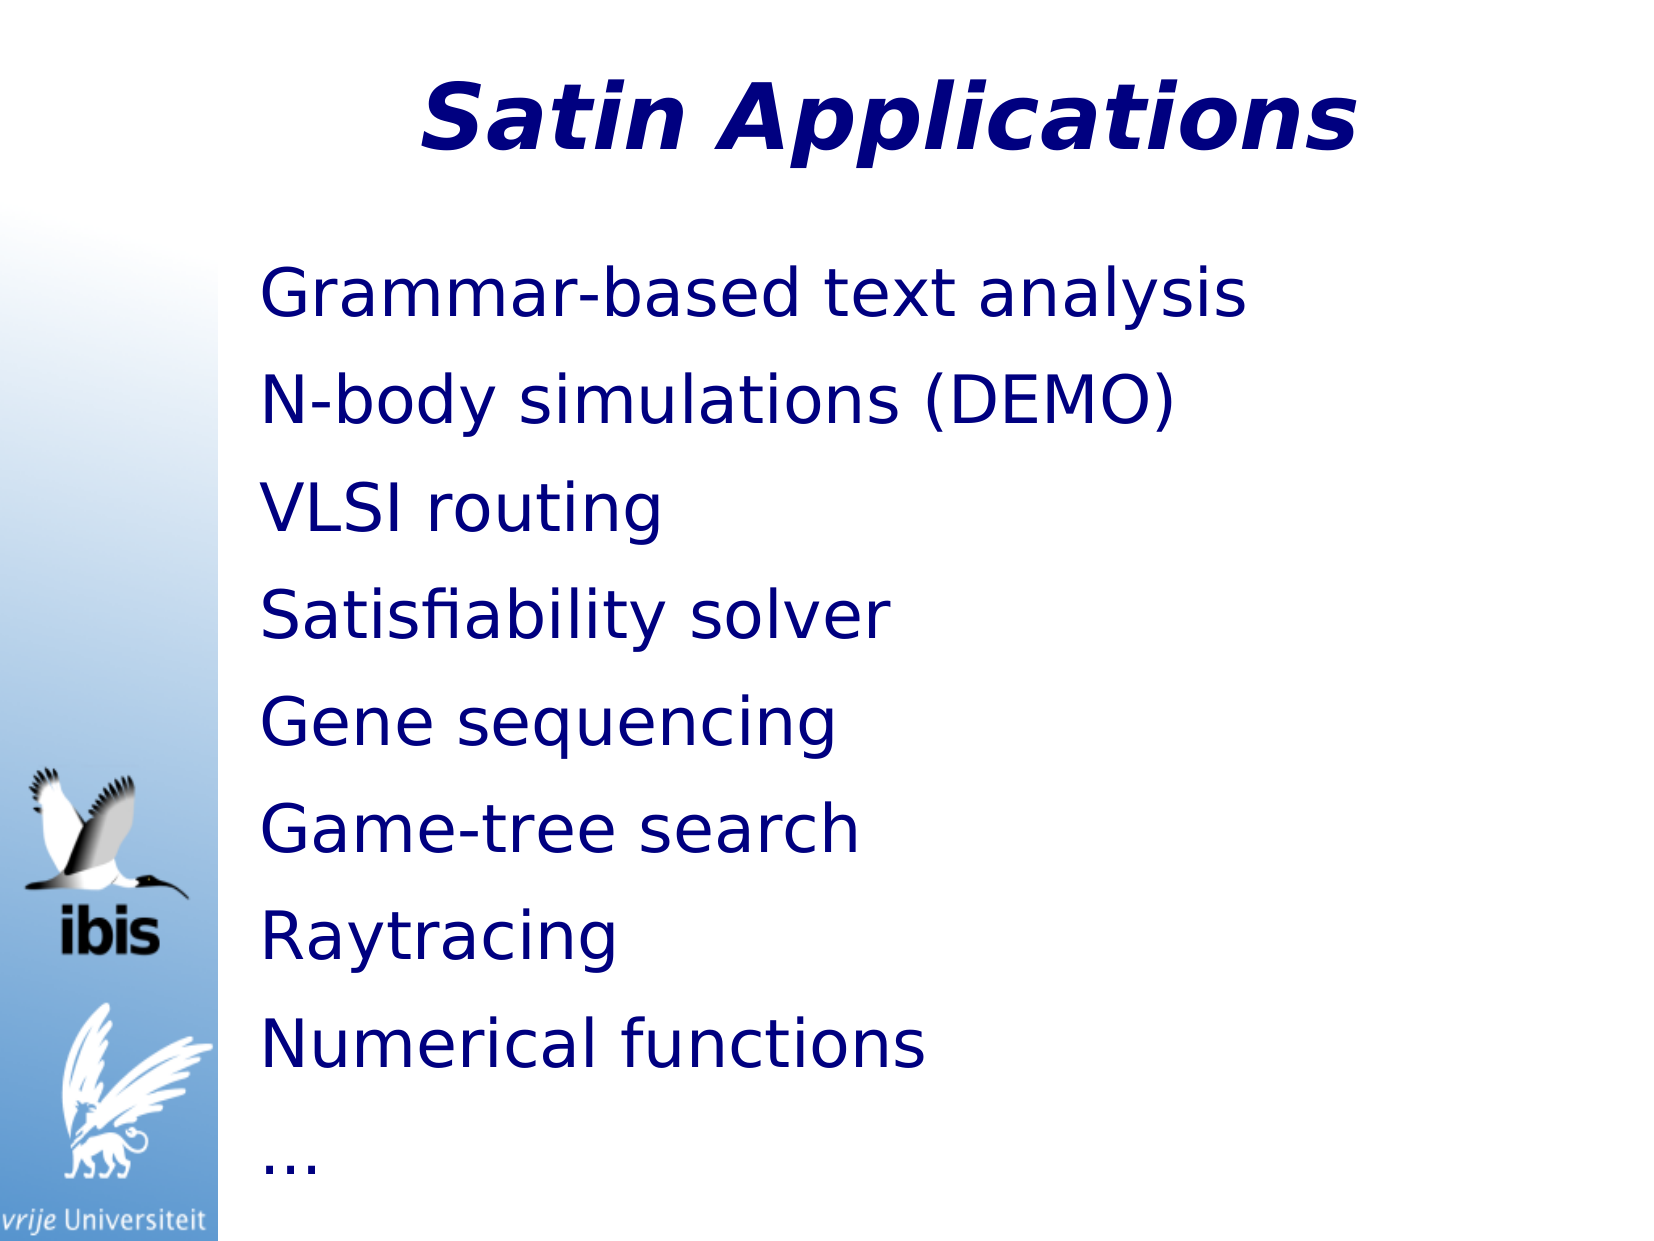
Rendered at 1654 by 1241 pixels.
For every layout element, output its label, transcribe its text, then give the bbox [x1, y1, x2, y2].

picture [0, 0, 218, 1241]
title Satin Applications [248, 14, 1534, 222]
list Grammar-based text analysis N-body simulations (DEMO) VLSI routing Satisfiability solver Gene sequencing Game-tree search Raytracing Numerical functions ... [241, 254, 1654, 1191]
